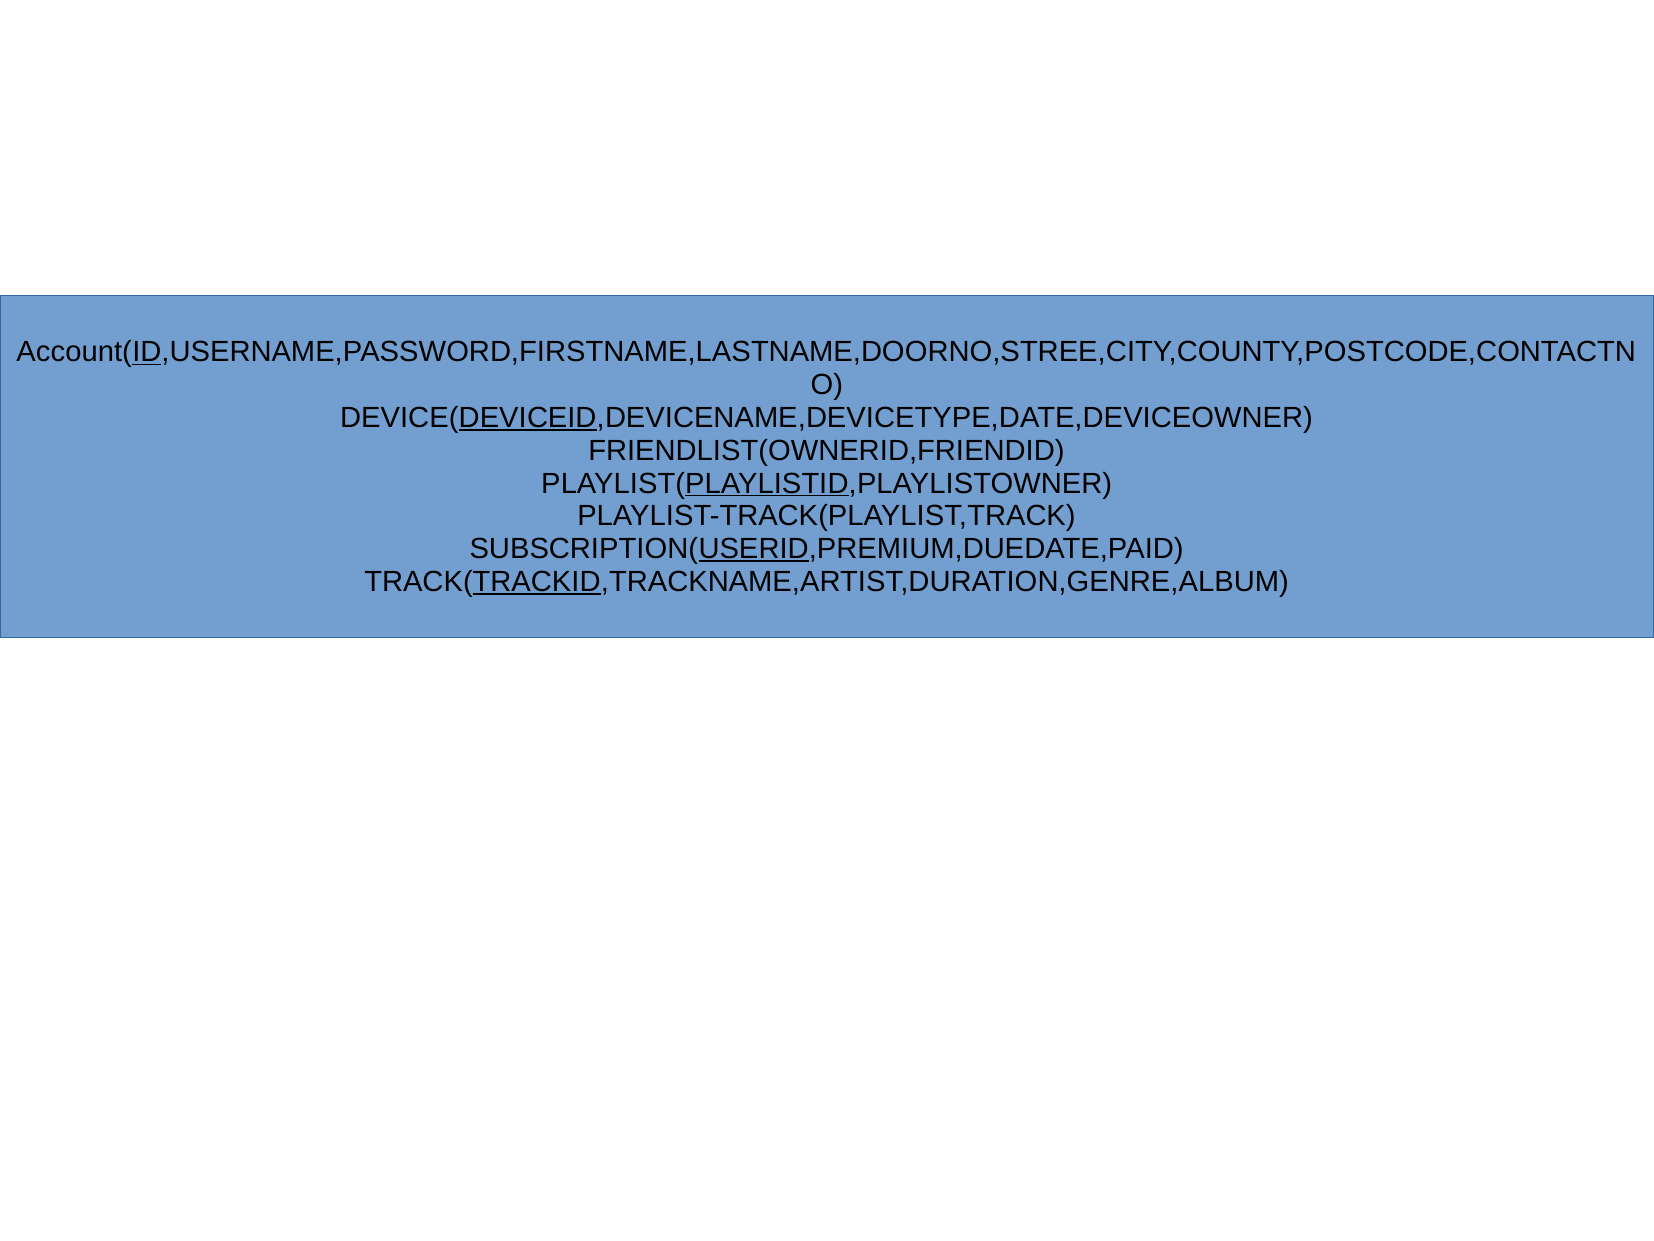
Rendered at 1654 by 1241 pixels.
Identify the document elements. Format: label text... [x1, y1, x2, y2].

text_box Account(ID,USERNAME,PASSWORD,FIRSTNAME,LASTNAME,DOORNO,STREE,CITY,COUNTY,POSTCODE,CONTACTNO) DEVICE(DEVICEID,DEVICENAME,DEVICETYPE,DATE,DEVICEOWNER) FRIENDLIST(OWNERID,FRIENDID) PLAYLIST(PLAYLISTID,PLAYLISTOWNER) PLAYLIST-TRACK(PLAYLIST,TRACK) SUBSCRIPTION(USERID,PREMIUM,DUEDATE,PAID) TRACK(TRACKID,TRACKNAME,ARTIST,DURATION,GENRE,ALBUM) [0, 295, 1654, 638]
